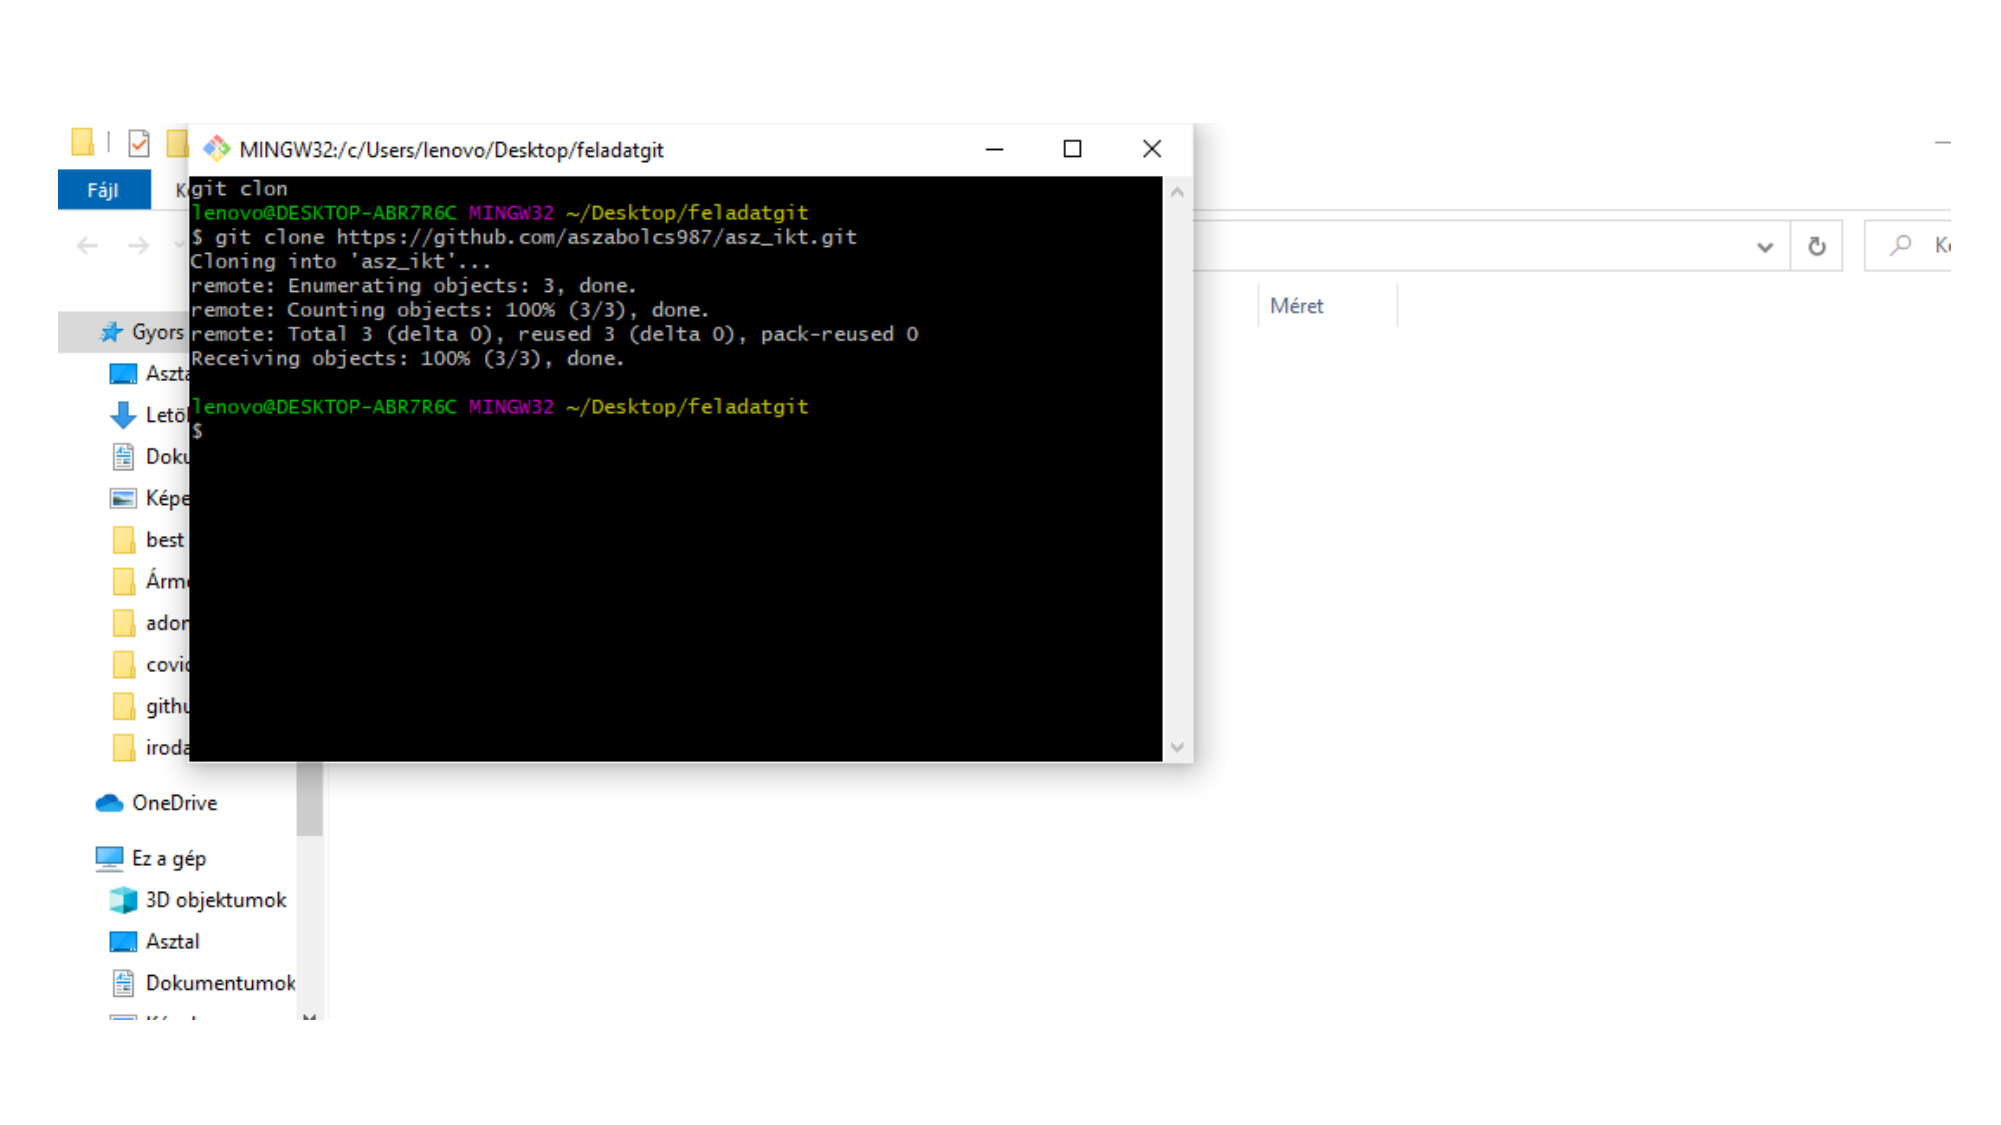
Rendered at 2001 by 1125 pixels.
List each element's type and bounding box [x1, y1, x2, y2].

picture [58, 123, 1951, 1020]
